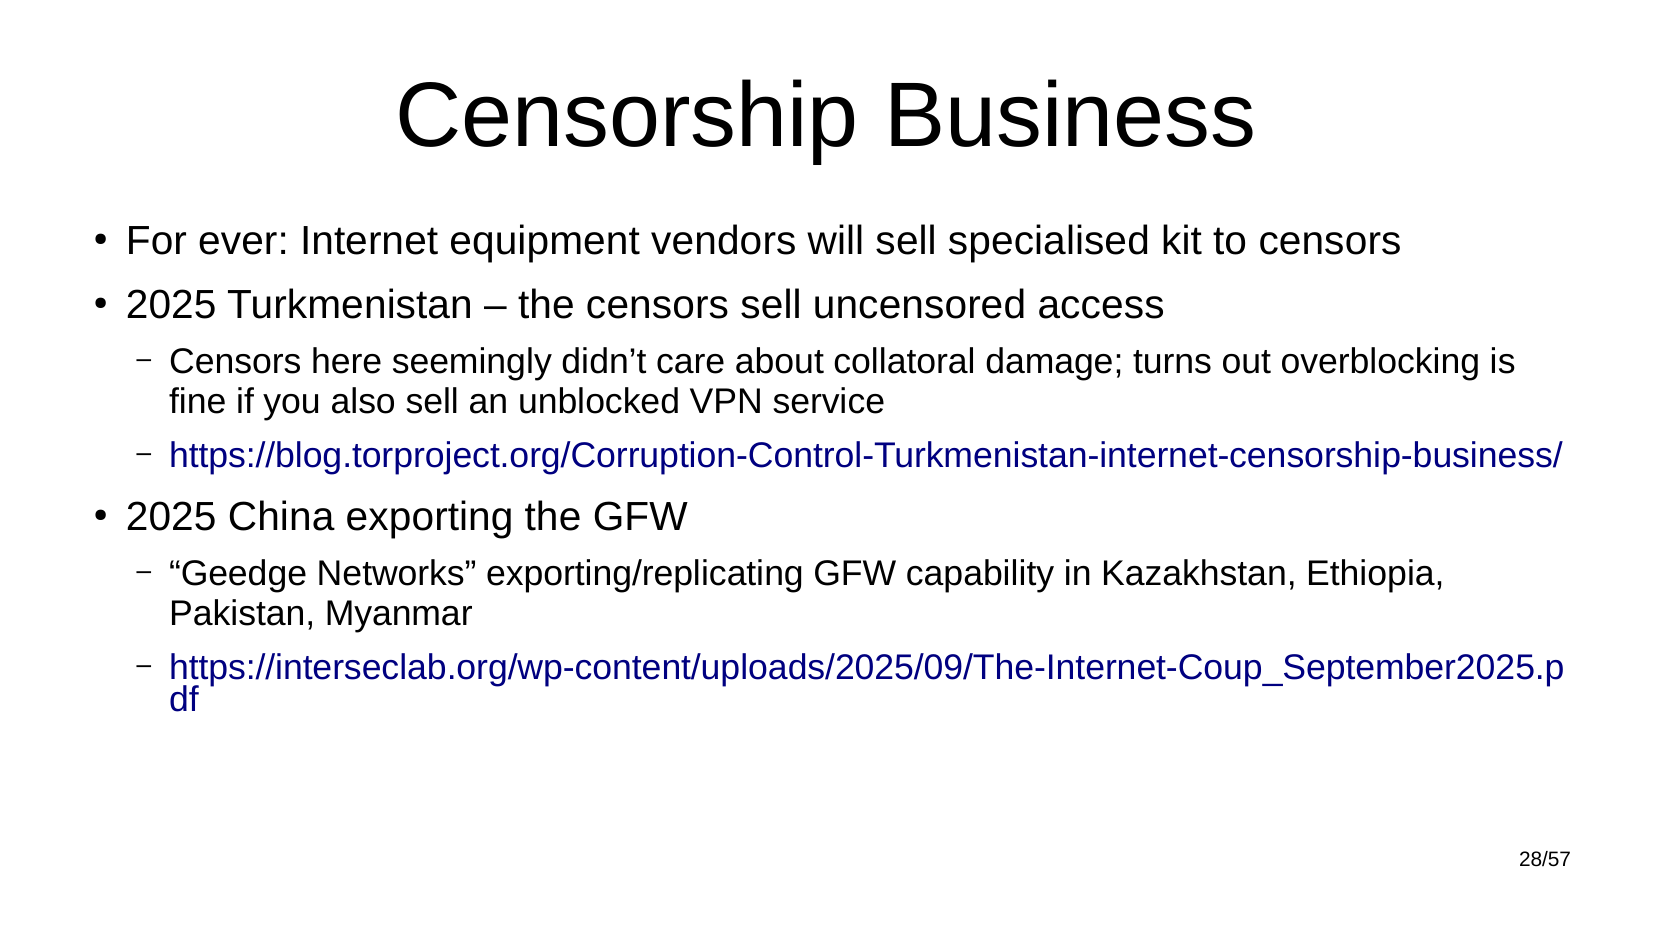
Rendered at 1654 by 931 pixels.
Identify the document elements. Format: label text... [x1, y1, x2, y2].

title Censorship Business [82, 37, 1571, 193]
list For ever: Internet equipment vendors will sell specialised kit to censors 2025 Turkmenistan – the censors sell uncensored access Censors here seemingly didn’t care about collatoral damage; turns out overblocking is fine if you also sell an unblocked VPN service https://blog.torproject.org/Corruption-Control-Turkmenistan-internet-censorship-business/ 2025 China exporting the GFW “Geedge Networks” exporting/replicating GFW capability in Kazakhstan, Ethiopia, Pakistan, Myanmar https://interseclab.org/wp-content/uploads/2025/09/The-Internet-Coup_September2025.pdf [82, 217, 1571, 758]
